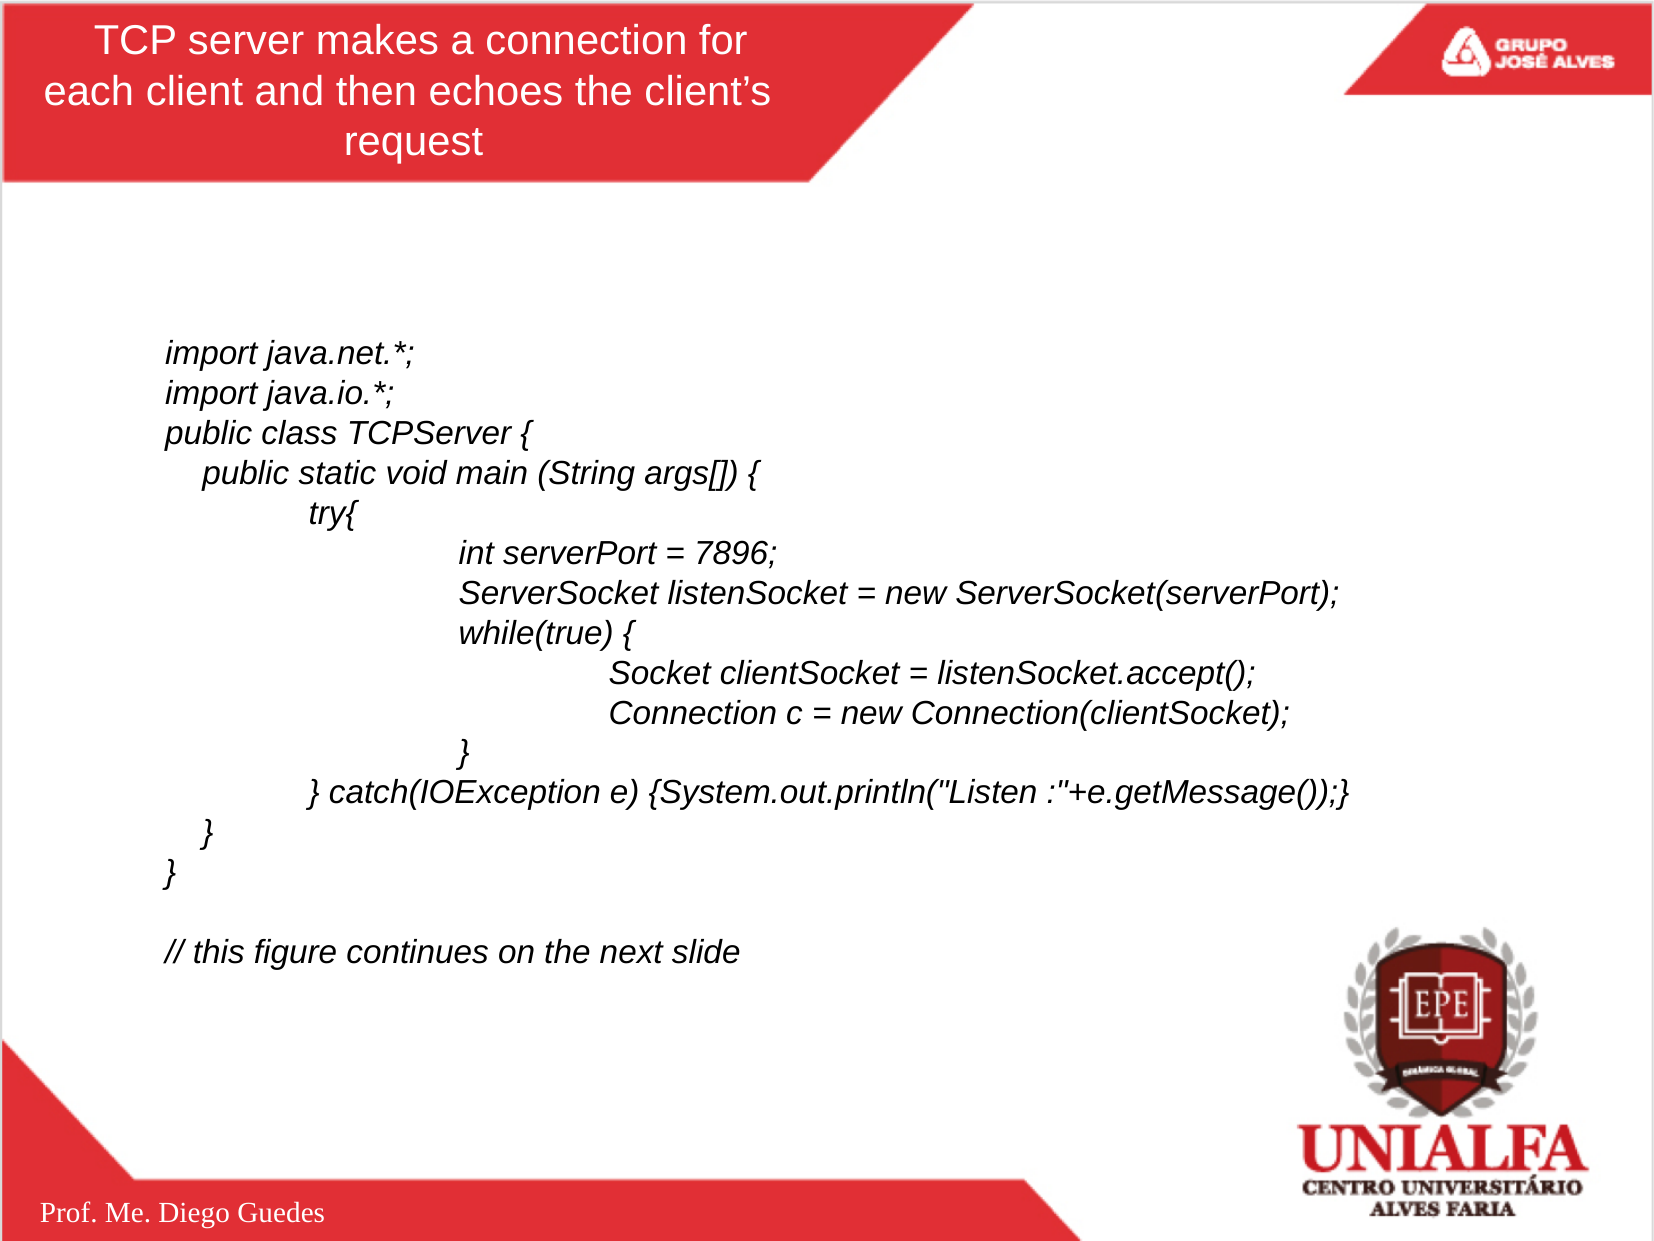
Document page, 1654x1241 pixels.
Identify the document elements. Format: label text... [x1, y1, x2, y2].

picture [0, 0, 1654, 1241]
title TCP server makes a connection for each client and then echoes the client’s request [26, 4, 808, 172]
text_box import java.net.*; import java.io.*; public class TCPServer { public static void main (String args[]) { try{ int serverPort = 7896; ServerSocket listenSocket = new ServerSocket(serverPort); while(true) { Socket clientSocket = listenSocket.accept(); Connection c = new Connection(clientSocket); } } catch(IOException e) {System.out.println("Listen :"+e.getMessage());} } } // this figure continues on the next slide [158, 331, 1358, 971]
